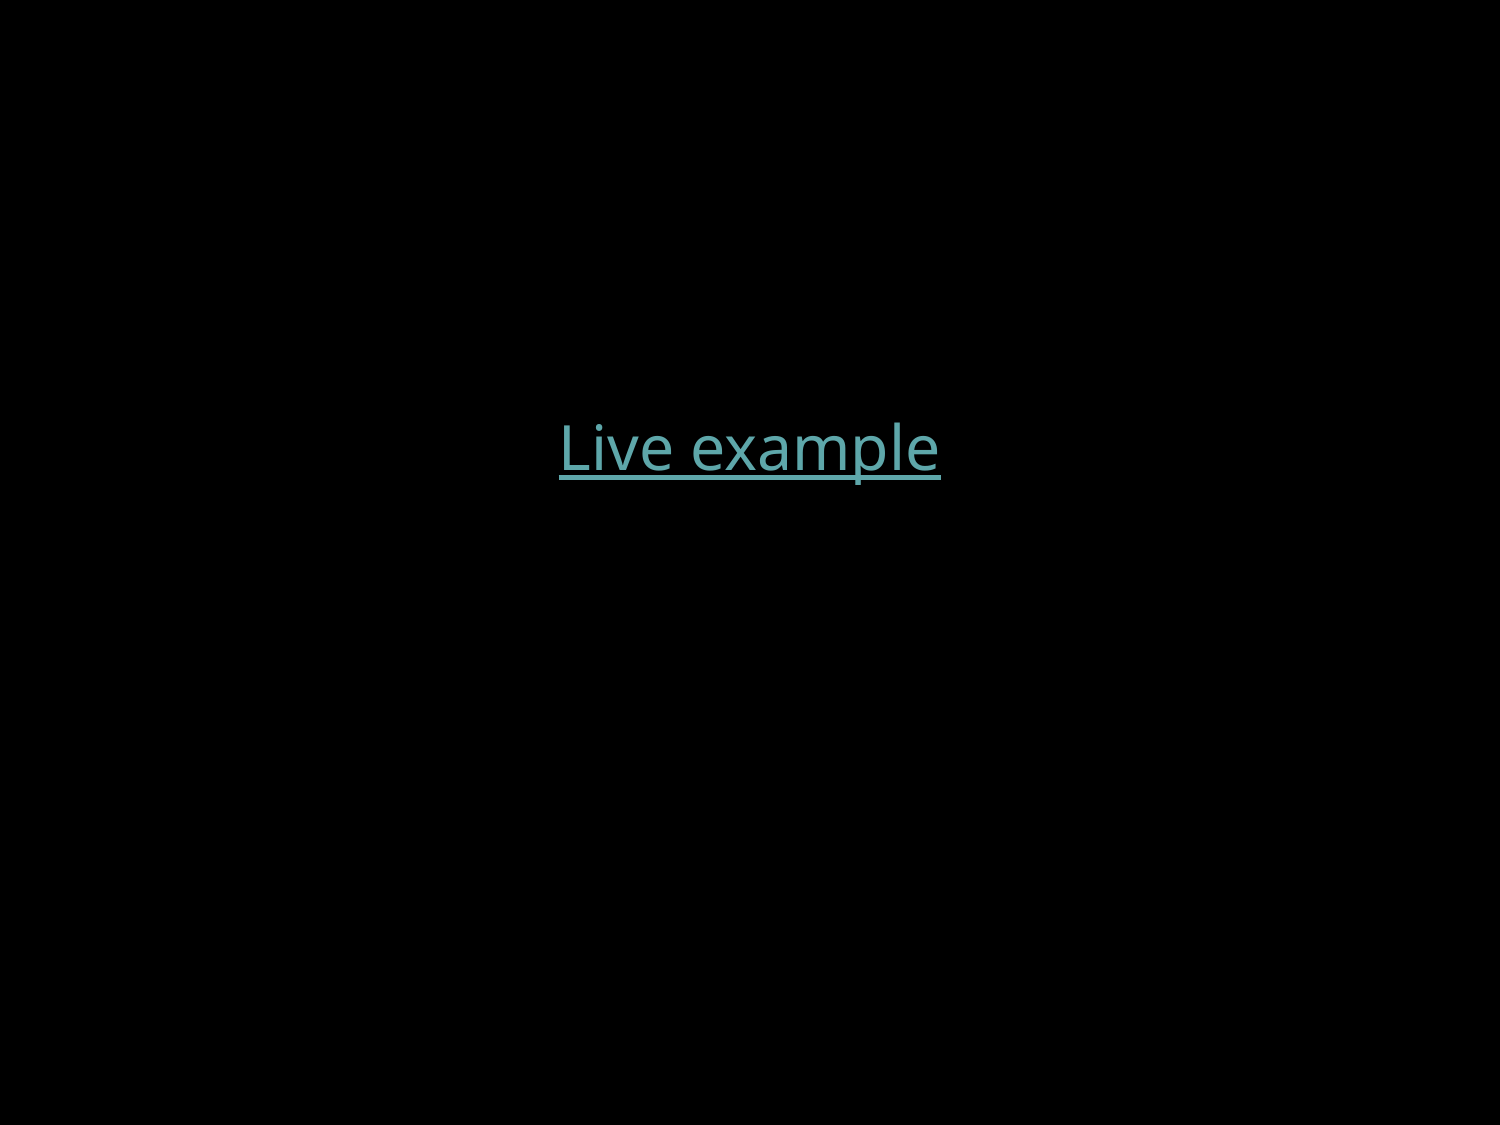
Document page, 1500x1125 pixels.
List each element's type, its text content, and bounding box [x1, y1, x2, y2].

list Live example [38, 393, 1462, 643]
